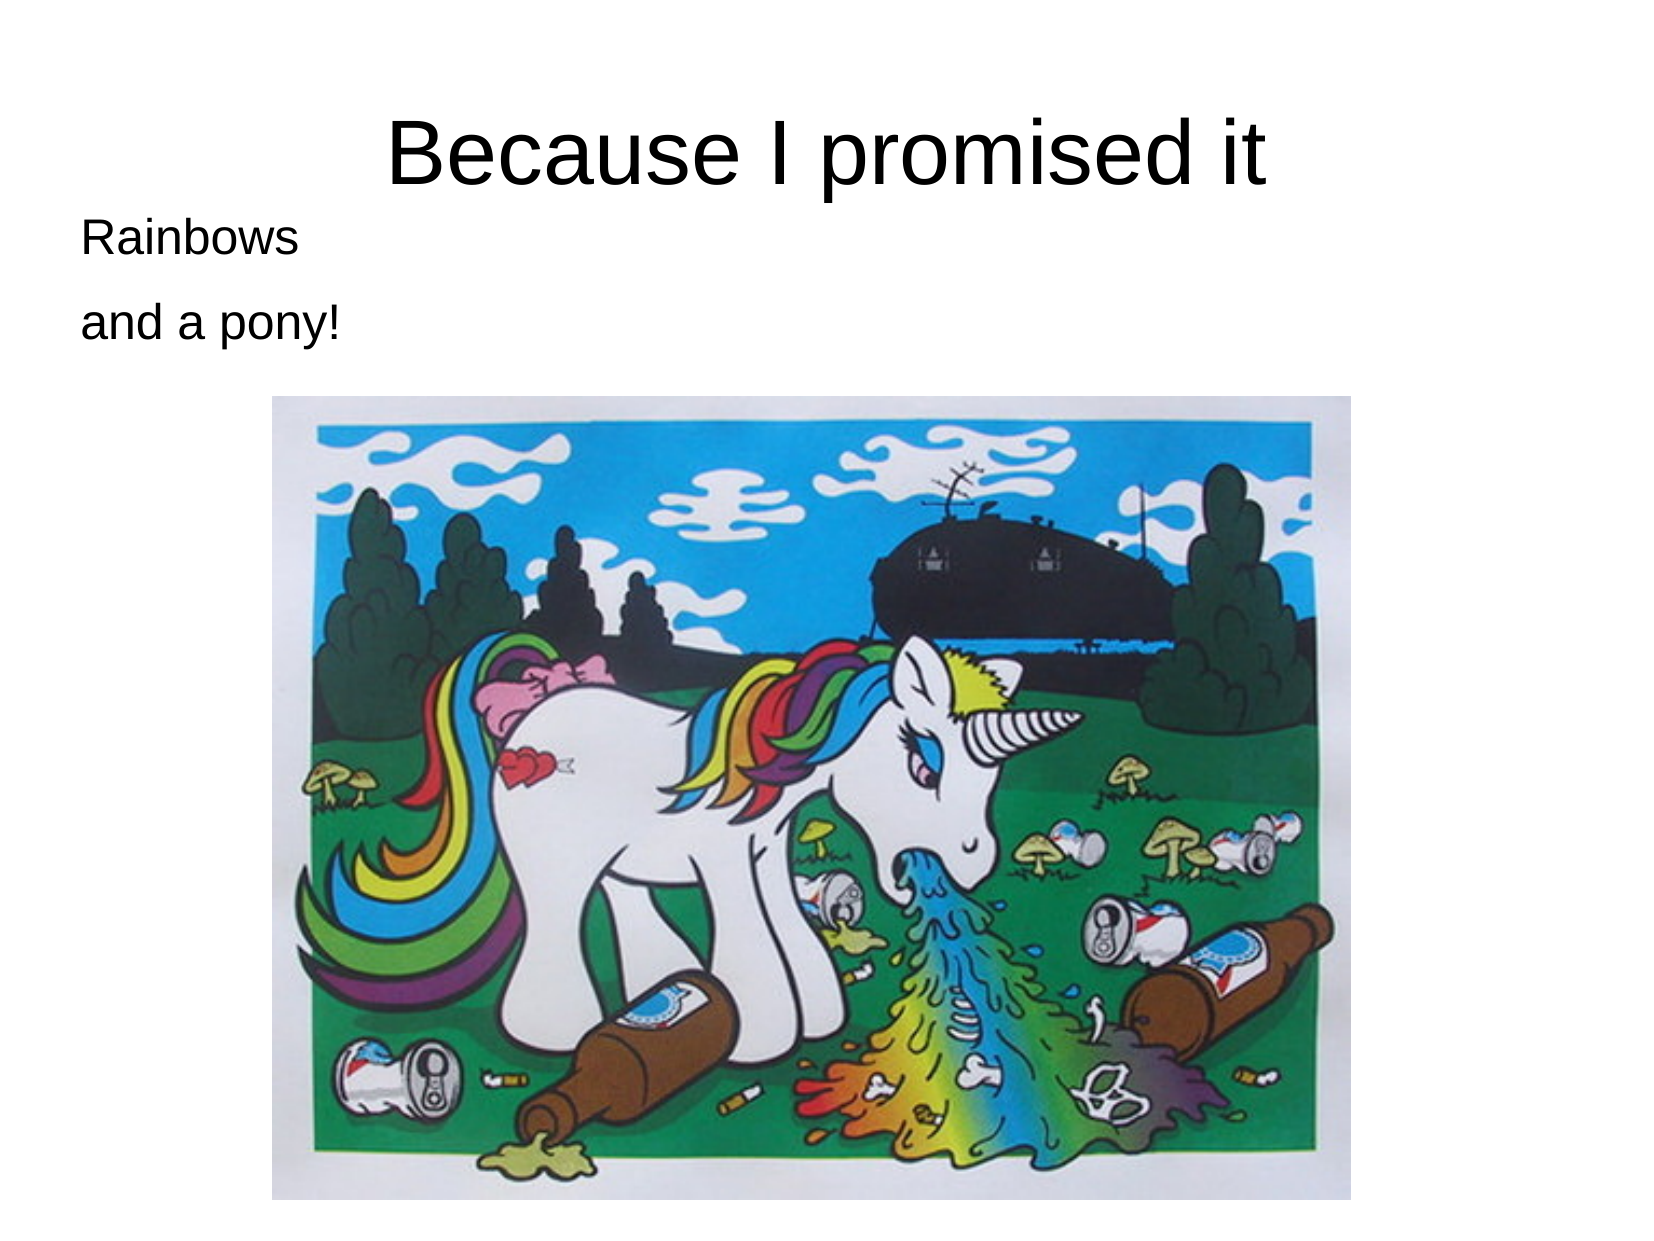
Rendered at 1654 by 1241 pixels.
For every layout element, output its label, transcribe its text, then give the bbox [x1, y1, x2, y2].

title Because I promised it [82, 49, 1571, 257]
picture [272, 396, 1351, 1201]
list Rainbows and a pony! [62, 208, 1551, 421]
